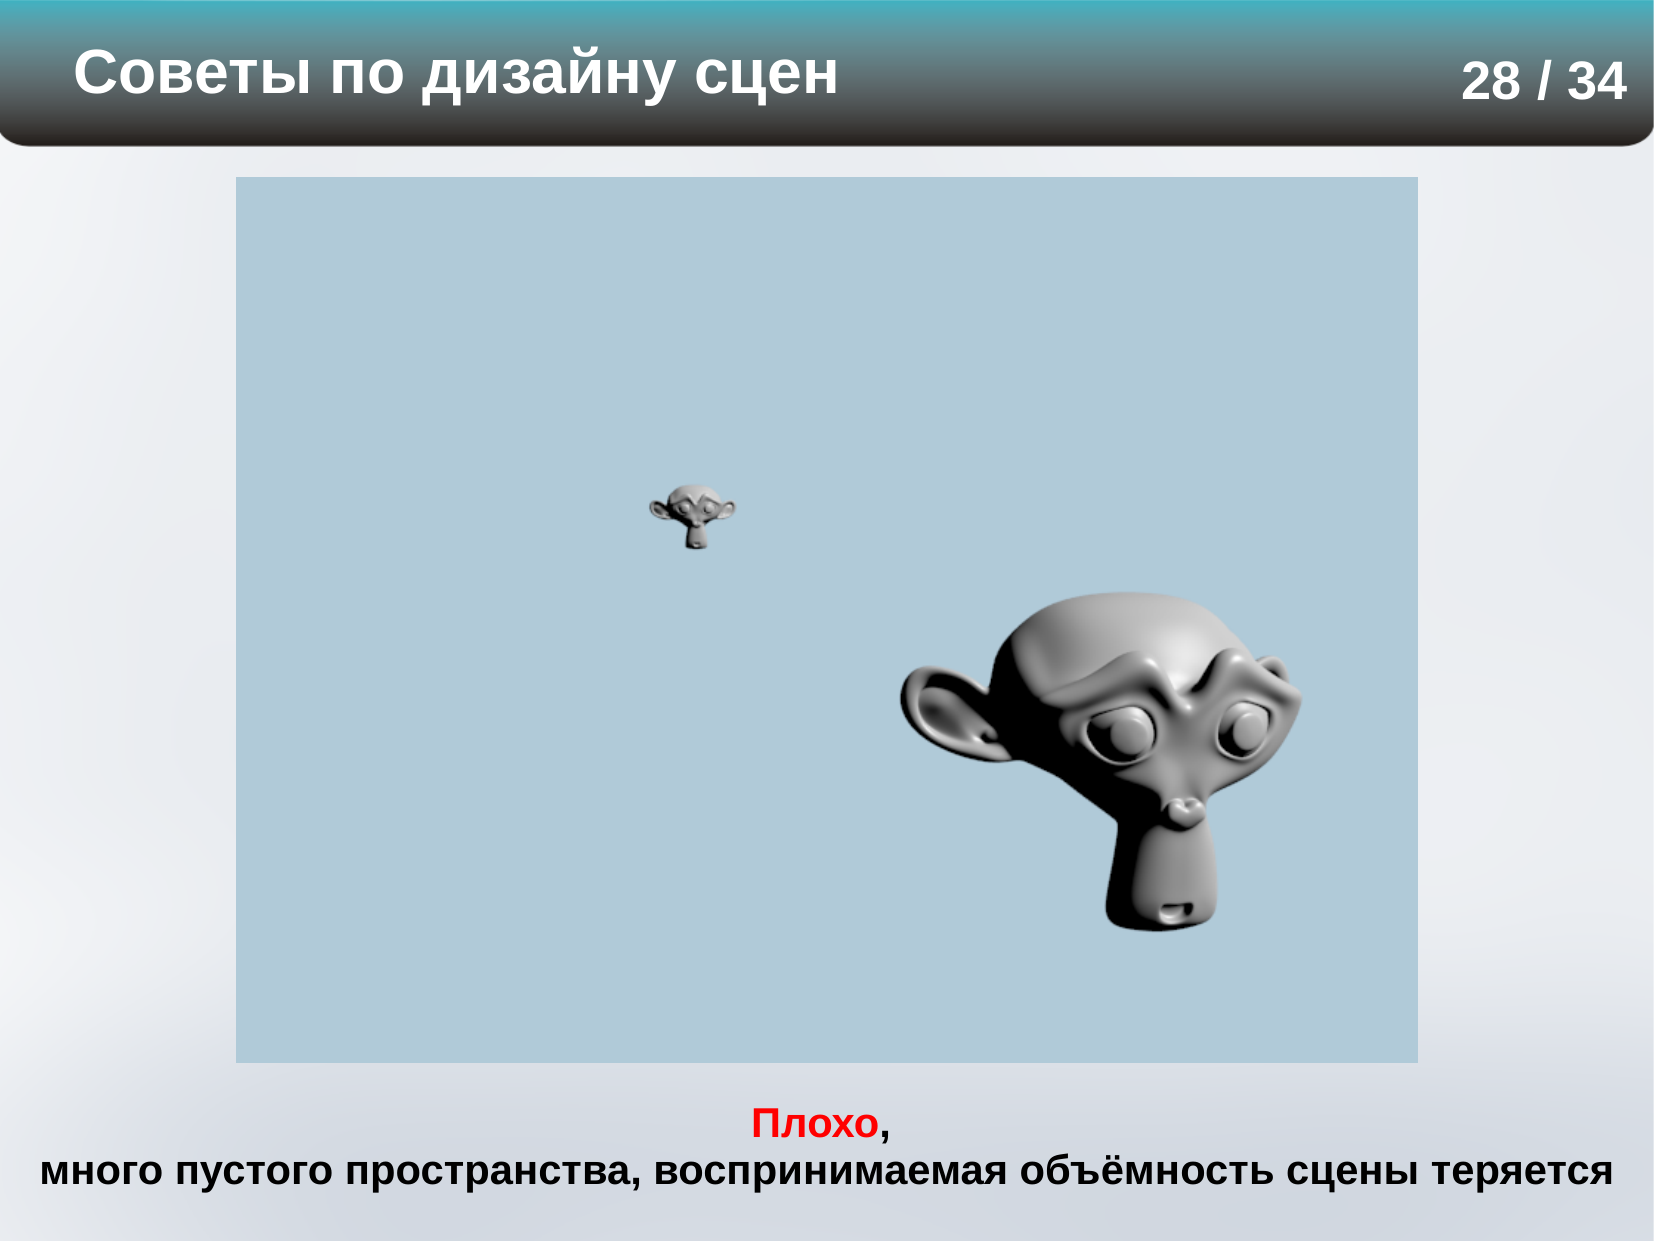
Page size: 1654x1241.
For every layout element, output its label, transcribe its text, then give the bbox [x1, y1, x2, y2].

text_box Советы по дизайну сцен [59, 29, 1359, 115]
picture [0, 0, 1654, 1241]
text_box Плохо, много пустого пространства, воспринимаемая объёмность сцены теряется [14, 1092, 1639, 1201]
text_box <номер> / 34 [1446, 42, 1654, 179]
